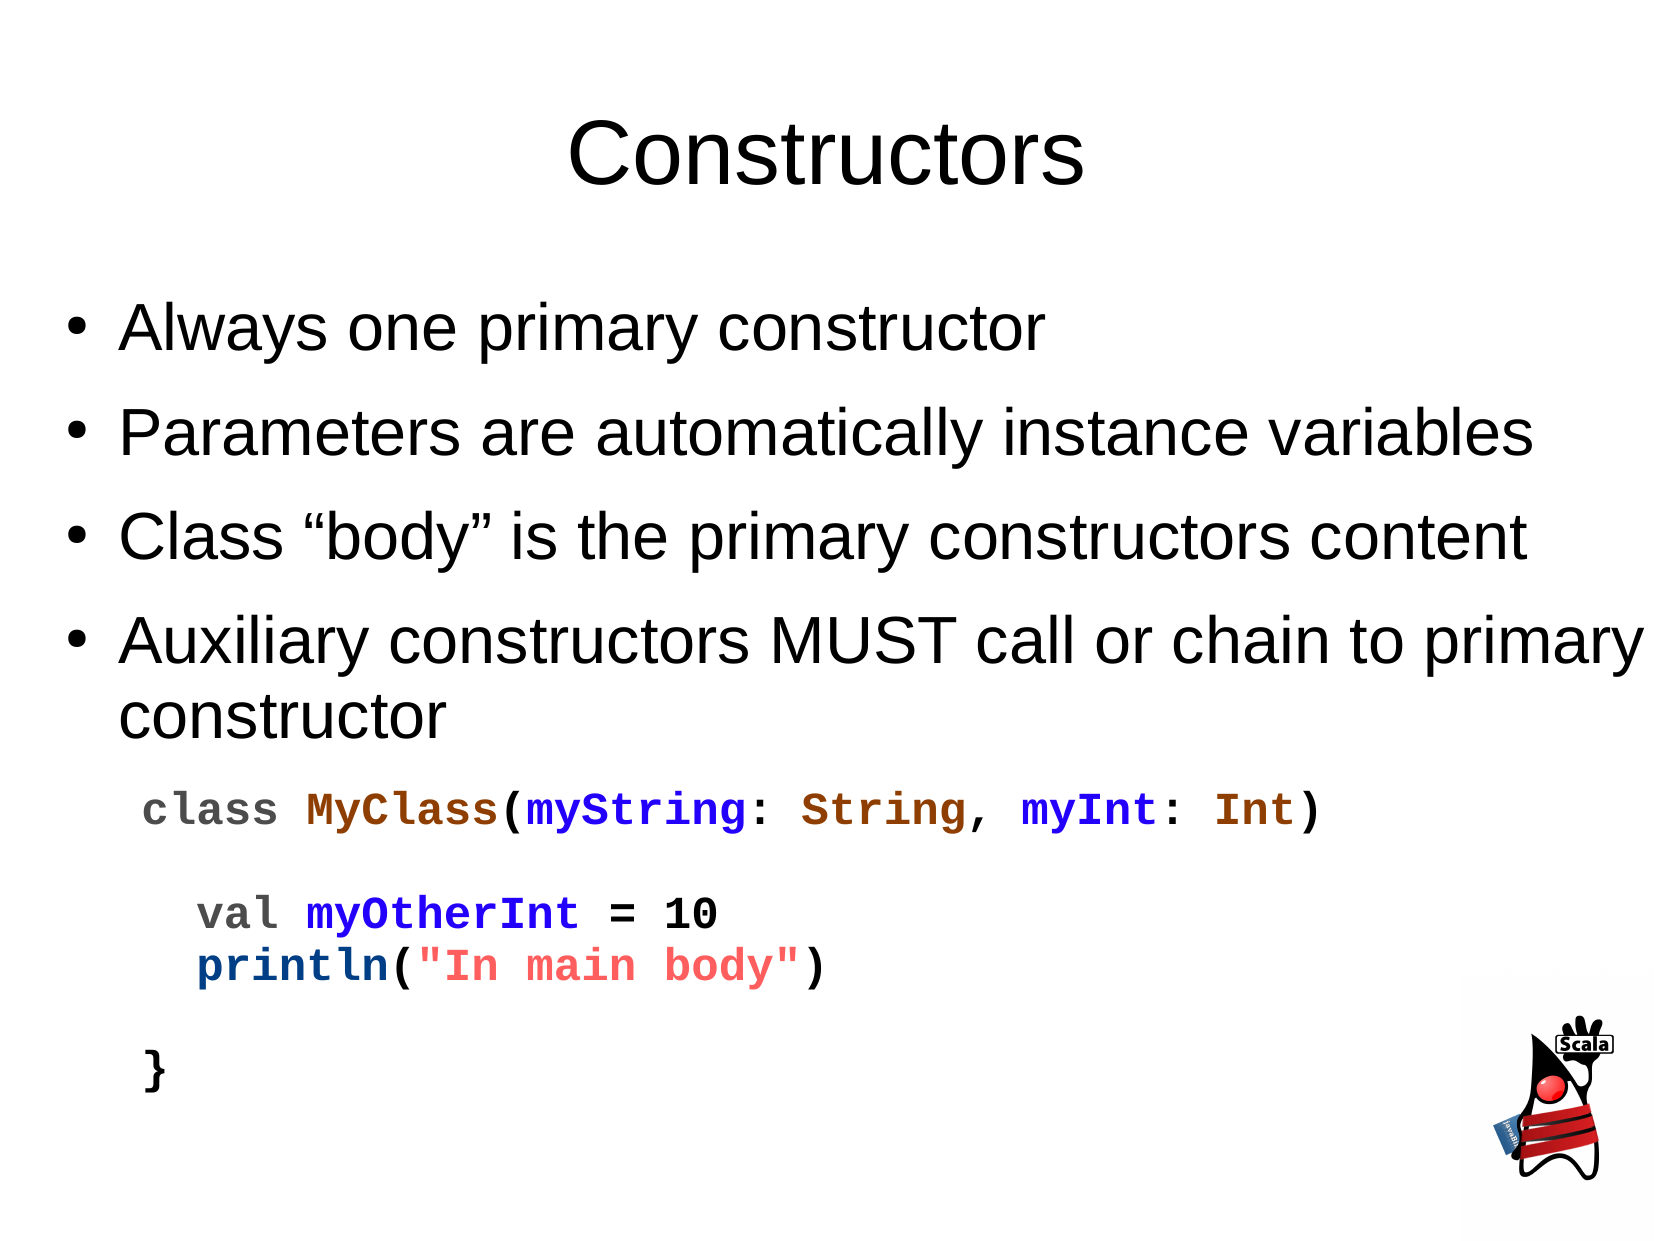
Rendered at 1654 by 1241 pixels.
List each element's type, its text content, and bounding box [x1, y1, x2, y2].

title Constructors [82, 49, 1571, 257]
text_box class MyClass(myString: String, myInt: Int) val myOtherInt = 10 println("In main body") } [126, 779, 1654, 1241]
list Always one primary constructor Parameters are automatically instance variables Class “body” is the primary constructors content Auxiliary constructors MUST call or chain to primary constructor [47, 290, 1653, 1109]
